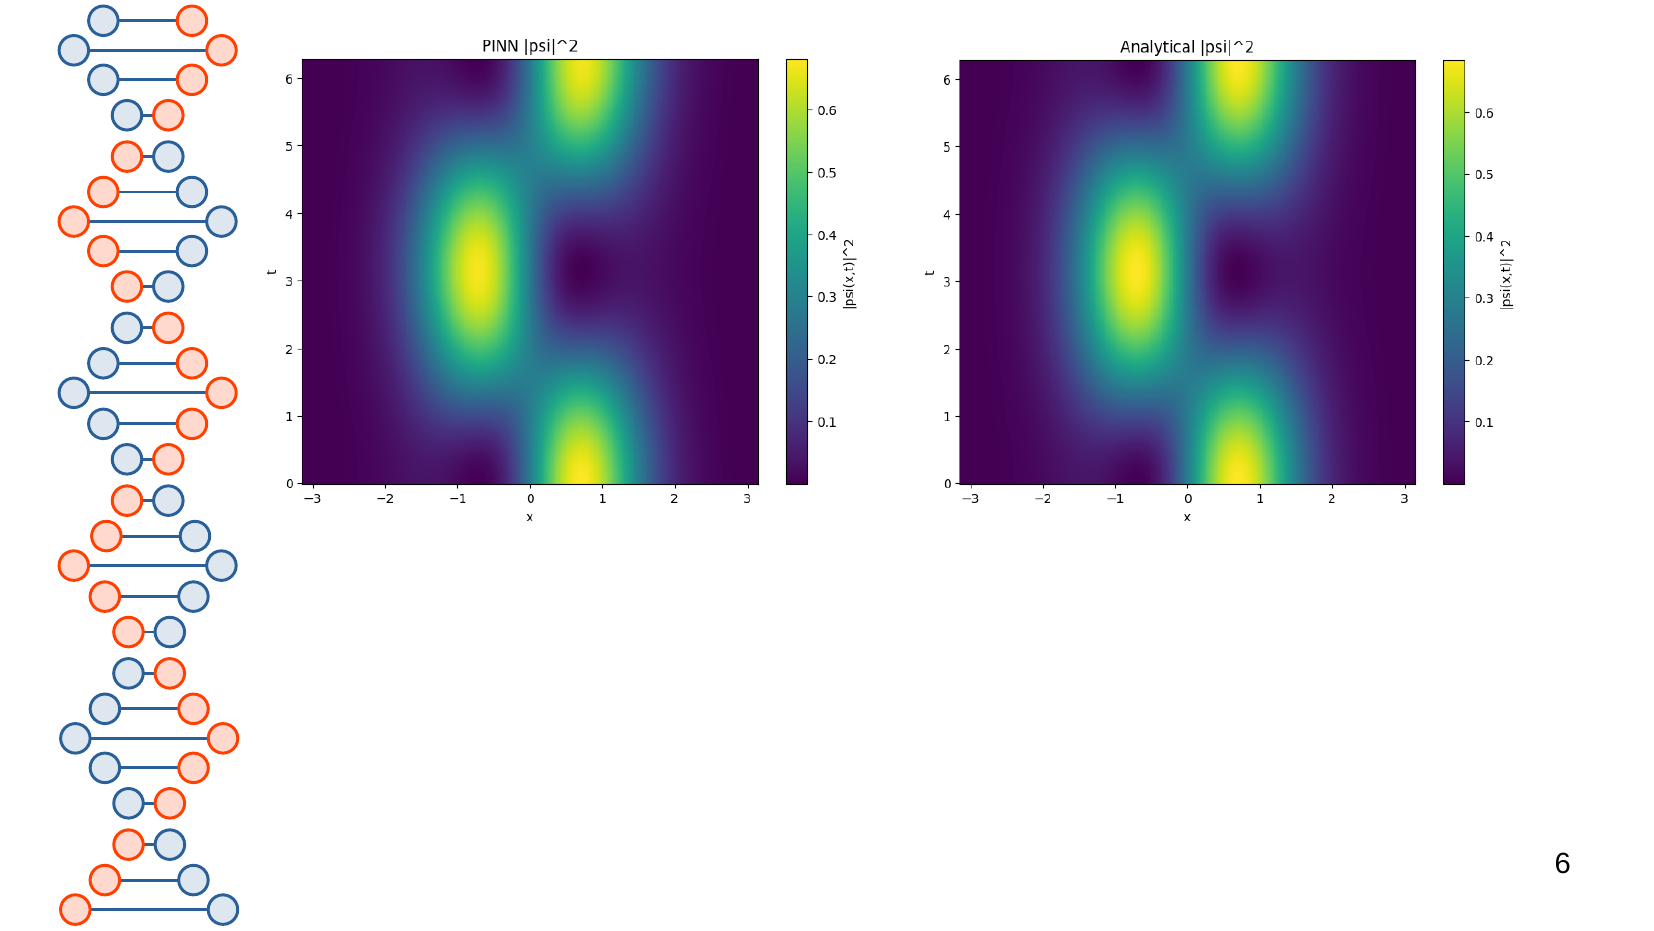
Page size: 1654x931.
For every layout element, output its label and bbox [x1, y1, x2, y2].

picture [257, 29, 864, 532]
picture [915, 30, 1521, 532]
